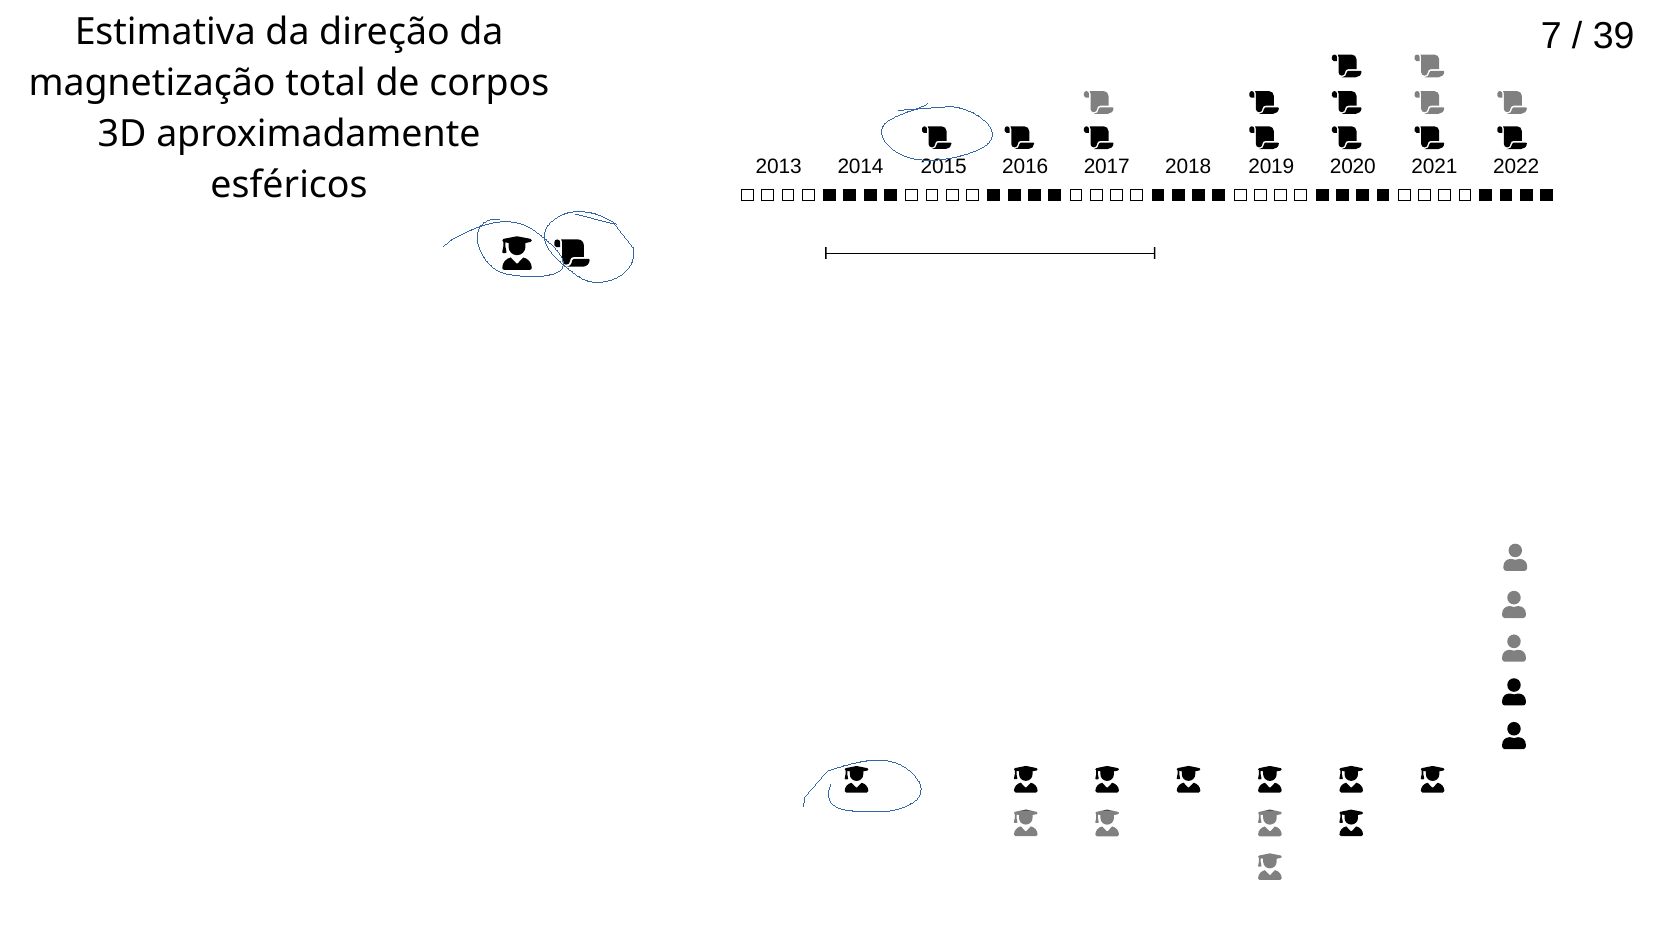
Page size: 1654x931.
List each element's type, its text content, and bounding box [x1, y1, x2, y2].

text_box Estimativa da direção da magnetização total de corpos 3D aproximadamente esféricos [11, 0, 567, 213]
picture [1258, 766, 1282, 793]
text_box [1413, 83, 1446, 119]
picture [1176, 765, 1201, 793]
picture [1497, 124, 1527, 151]
picture [502, 236, 532, 270]
text_box [1418, 189, 1431, 201]
text_box [864, 189, 877, 201]
picture [1339, 765, 1364, 793]
text_box [1496, 83, 1529, 119]
text_box [823, 189, 836, 201]
text_box [905, 189, 918, 201]
text_box [1212, 189, 1225, 201]
text_box [1008, 189, 1021, 201]
text_box [843, 189, 856, 201]
picture [1331, 124, 1362, 151]
text_box [884, 189, 897, 201]
picture [1004, 124, 1035, 151]
text_box 2016 [987, 147, 1064, 186]
text_box [1083, 83, 1115, 119]
picture [844, 766, 869, 793]
text_box 2017 [1068, 147, 1145, 186]
text_box [1479, 189, 1492, 201]
text_box 2019 [1233, 147, 1310, 186]
text_box [1254, 189, 1267, 201]
picture [1083, 124, 1114, 151]
text_box [1316, 189, 1329, 201]
text_box [946, 189, 959, 201]
picture [1414, 124, 1445, 151]
text_box [1110, 189, 1123, 201]
text_box [1501, 634, 1528, 663]
text_box [1028, 189, 1041, 201]
text_box [966, 189, 979, 201]
text_box 2015 [905, 147, 982, 186]
text_box [1257, 851, 1284, 880]
text_box [802, 189, 815, 201]
text_box [1013, 810, 1040, 840]
text_box [1459, 189, 1471, 201]
picture [1331, 52, 1362, 79]
text_box [987, 189, 1000, 201]
text_box 2022 [1478, 147, 1555, 186]
text_box <number> / 39 [1375, 0, 1654, 71]
text_box 2021 [1396, 147, 1473, 186]
picture [1331, 89, 1362, 116]
picture [554, 237, 590, 269]
text_box [1502, 542, 1529, 572]
text_box [1070, 189, 1082, 201]
text_box [1501, 590, 1528, 619]
picture [1013, 765, 1038, 793]
text_box [926, 189, 938, 201]
text_box 2014 [822, 147, 899, 186]
text_box [1130, 189, 1143, 201]
picture [1249, 124, 1279, 151]
text_box [1377, 189, 1389, 201]
text_box [1172, 189, 1185, 201]
picture [1502, 678, 1526, 706]
text_box 2020 [1315, 147, 1391, 186]
text_box [1398, 189, 1411, 201]
text_box [1500, 189, 1512, 201]
text_box [1274, 189, 1287, 201]
text_box [1294, 189, 1307, 201]
text_box [1048, 189, 1061, 201]
text_box 2013 [740, 147, 817, 186]
picture [1420, 766, 1445, 793]
picture [1095, 766, 1119, 793]
picture [1339, 809, 1364, 837]
text_box [1234, 189, 1247, 201]
text_box [1540, 189, 1553, 201]
text_box [1192, 189, 1205, 201]
picture [922, 124, 952, 151]
text_box [1356, 189, 1369, 201]
text_box 2018 [1150, 147, 1227, 186]
text_box [761, 189, 774, 201]
text_box [1090, 189, 1103, 201]
text_box [1152, 189, 1164, 201]
picture [1249, 89, 1279, 116]
text_box [1257, 810, 1284, 840]
text_box [741, 189, 754, 201]
text_box [1093, 810, 1120, 840]
text_box [1336, 189, 1349, 201]
picture [1502, 721, 1526, 750]
text_box [1438, 189, 1451, 201]
text_box [1520, 189, 1533, 201]
text_box [1413, 46, 1446, 82]
text_box [782, 189, 794, 201]
